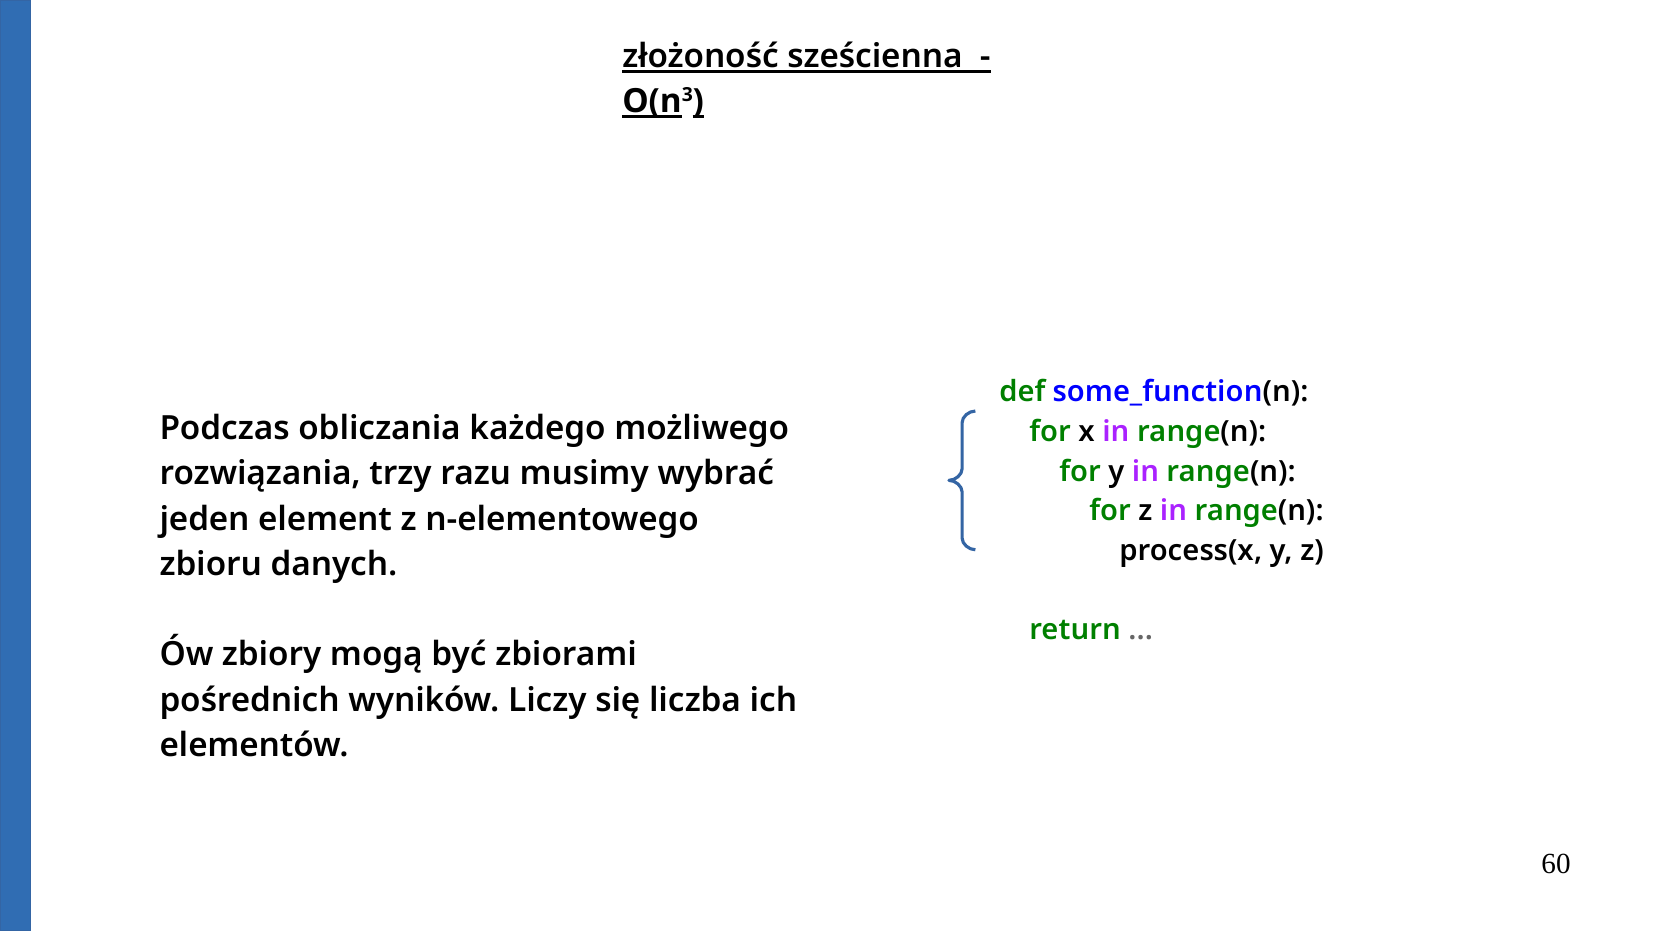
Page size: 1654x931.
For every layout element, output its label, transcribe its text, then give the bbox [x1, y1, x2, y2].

text_box Podczas obliczania każdego możliwego rozwiązania, trzy razu musimy wybrać jeden element z n-elementowego zbioru danych. Ów zbiory mogą być zbiorami pośrednich wyników. Liczy się liczba ich elementów. [144, 396, 814, 663]
text_box złożoność sześcienna - O(n3) [607, 24, 1047, 82]
text_box [0, 0, 31, 931]
text_box def some_function(n): for x in range(n): for y in range(n): for z in range(n): process(x, y, z) return ... [984, 363, 1460, 792]
